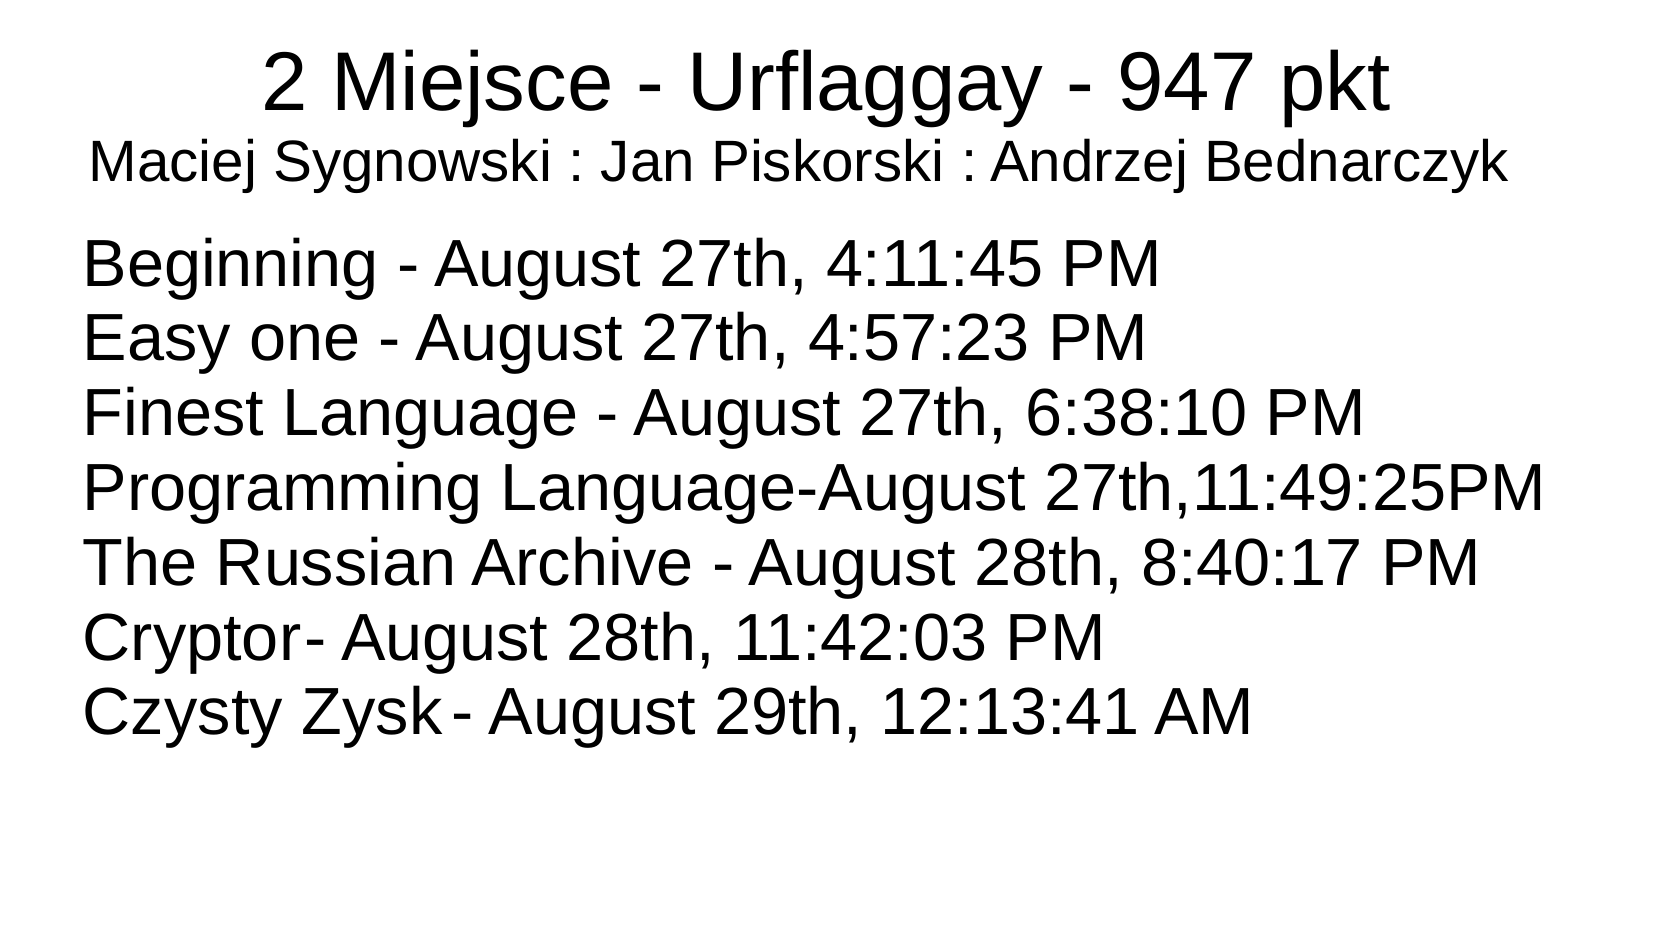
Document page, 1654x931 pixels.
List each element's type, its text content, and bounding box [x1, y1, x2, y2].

subtitle Beginning - August 27th, 4:11:45 PM Easy one - August 27th, 4:57:23 PM Finest Language - August 27th, 6:38:10 PM Programming Language-August 27th,11:49:25PM The Russian Archive - August 28th, 8:40:17 PM Cryptor - August 28th, 11:42:03 PM Czysty Zysk - August 29th, 12:13:41 AM [82, 217, 1571, 758]
title 2 Miejsce - Urflaggay - 947 pkt Maciej Sygnowski : Jan Piskorski : Andrzej Bednarczyk [82, 35, 1571, 194]
